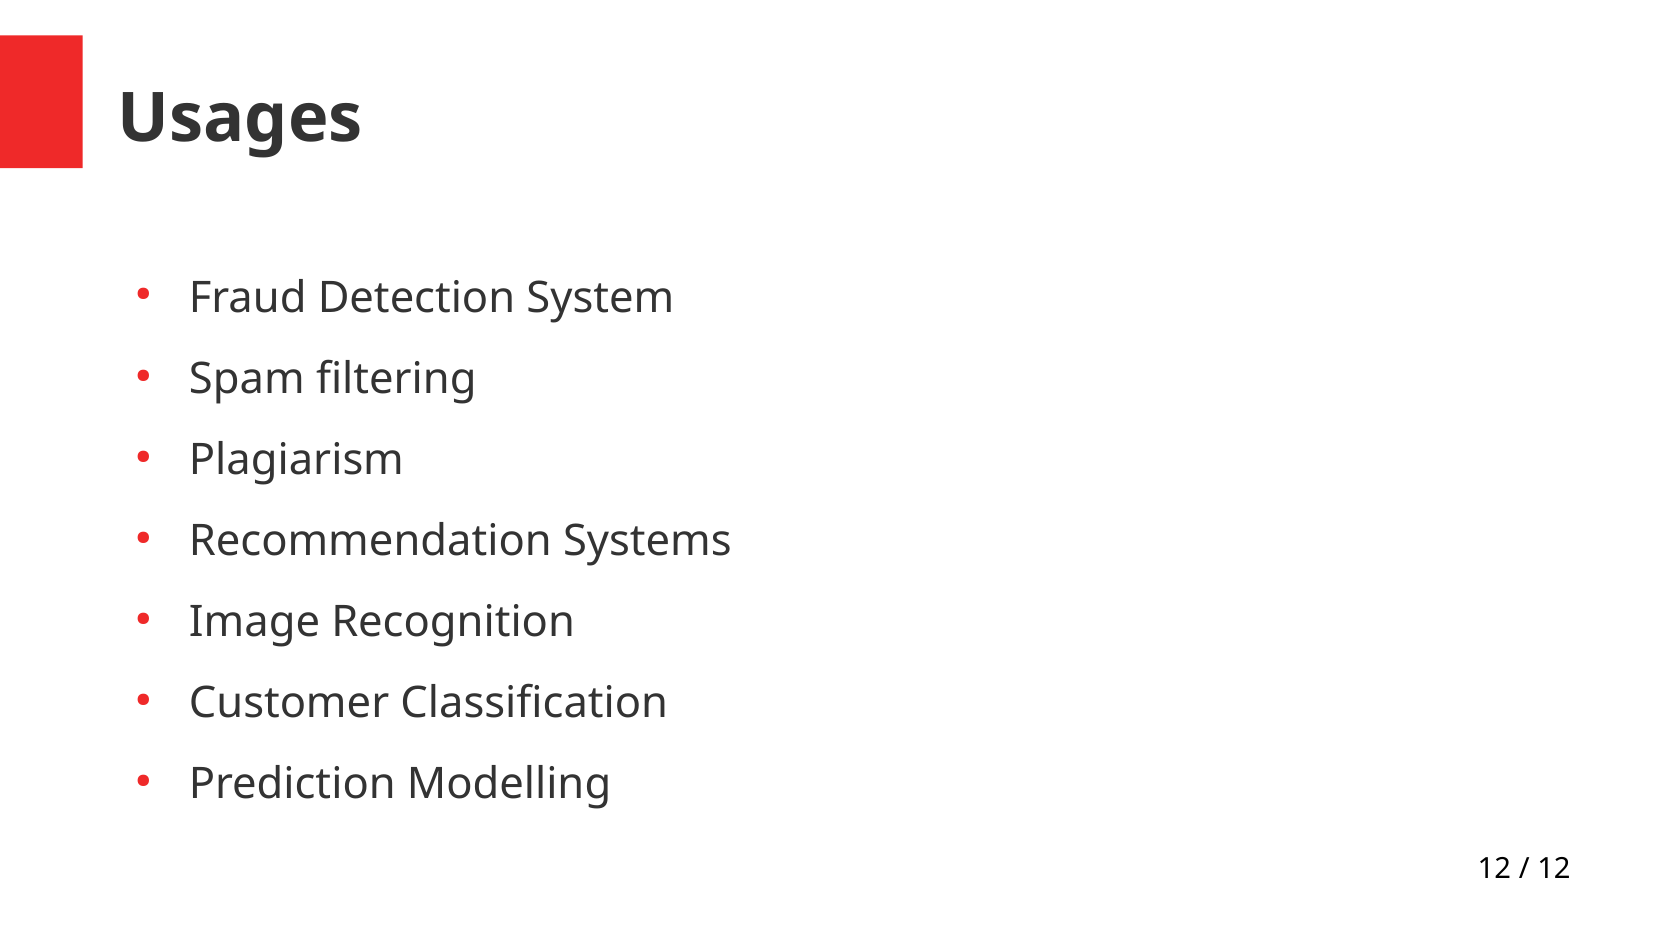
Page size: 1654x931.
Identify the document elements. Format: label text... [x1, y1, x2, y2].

list Fraud Detection System Spam filtering Plagiarism Recommendation Systems Image Recognition Customer Classification Prediction Modelling [117, 265, 1536, 806]
title Usages [117, 36, 1571, 193]
